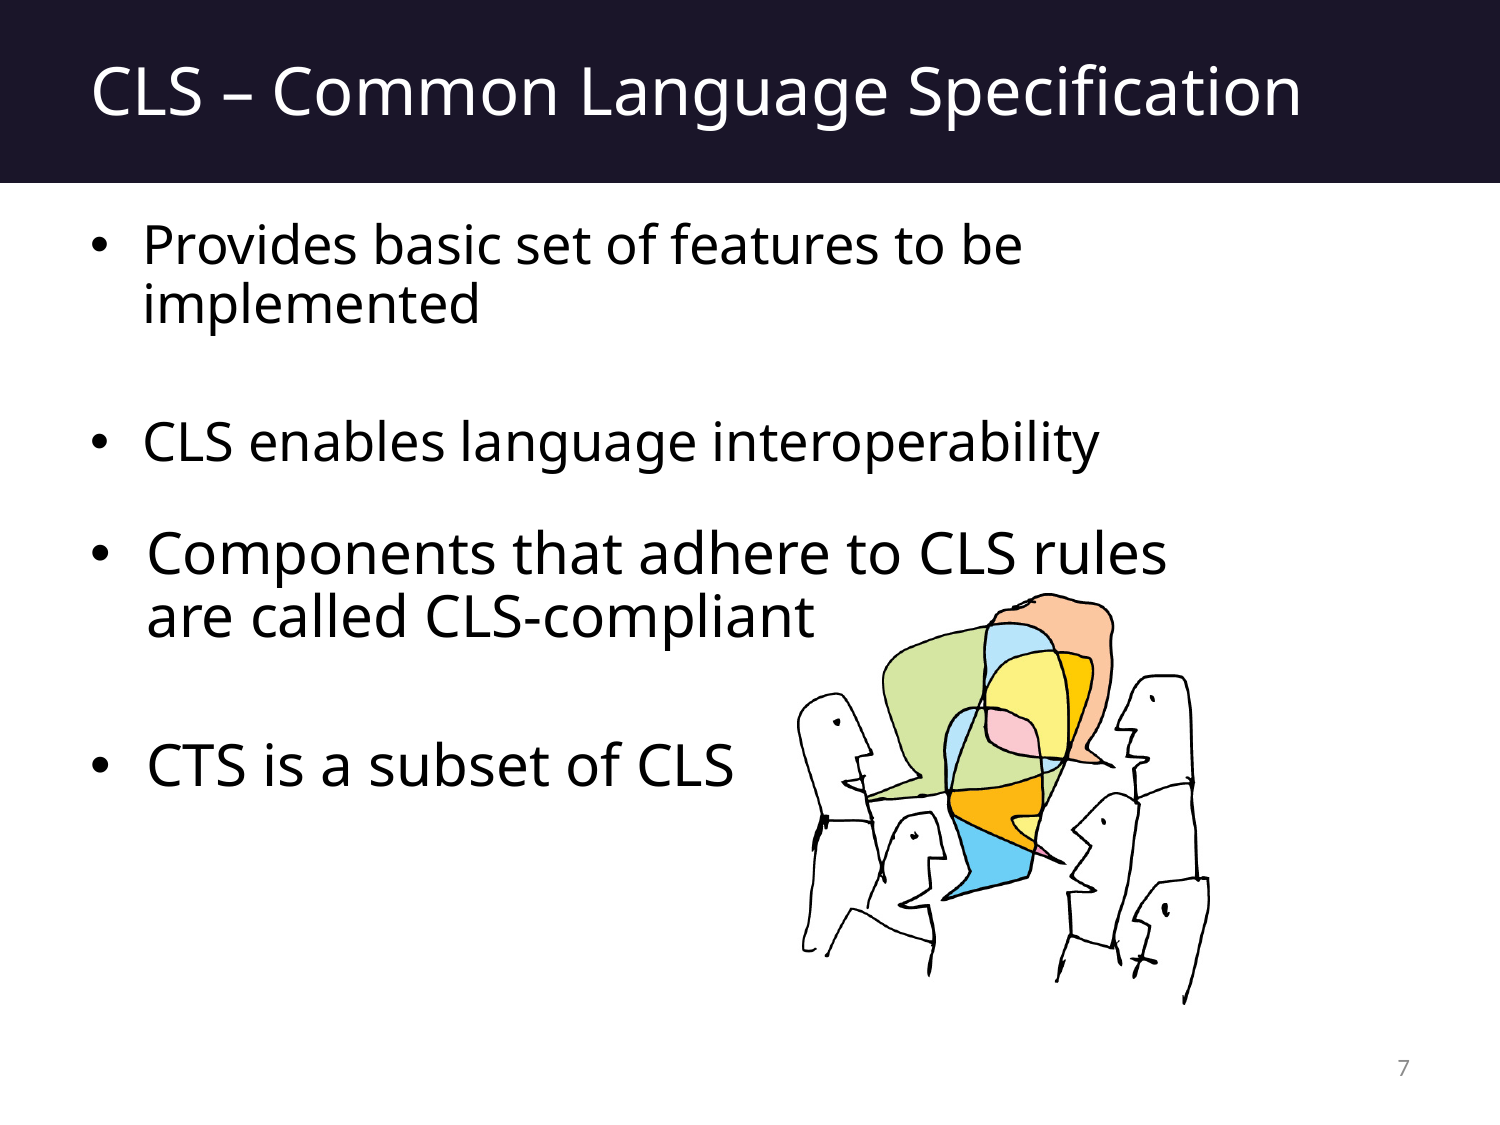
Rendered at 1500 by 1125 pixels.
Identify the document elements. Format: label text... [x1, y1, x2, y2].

list Provides basic set of features to be implemented CLS enables language interoperability [75, 210, 1371, 482]
title CLS – Common Language Specification [75, 0, 1425, 183]
text_box Components that adhere to CLS rules are called CLS-compliant CTS is a subset of CLS [74, 516, 1263, 1037]
slide_number <number> [1074, 1037, 1425, 1097]
